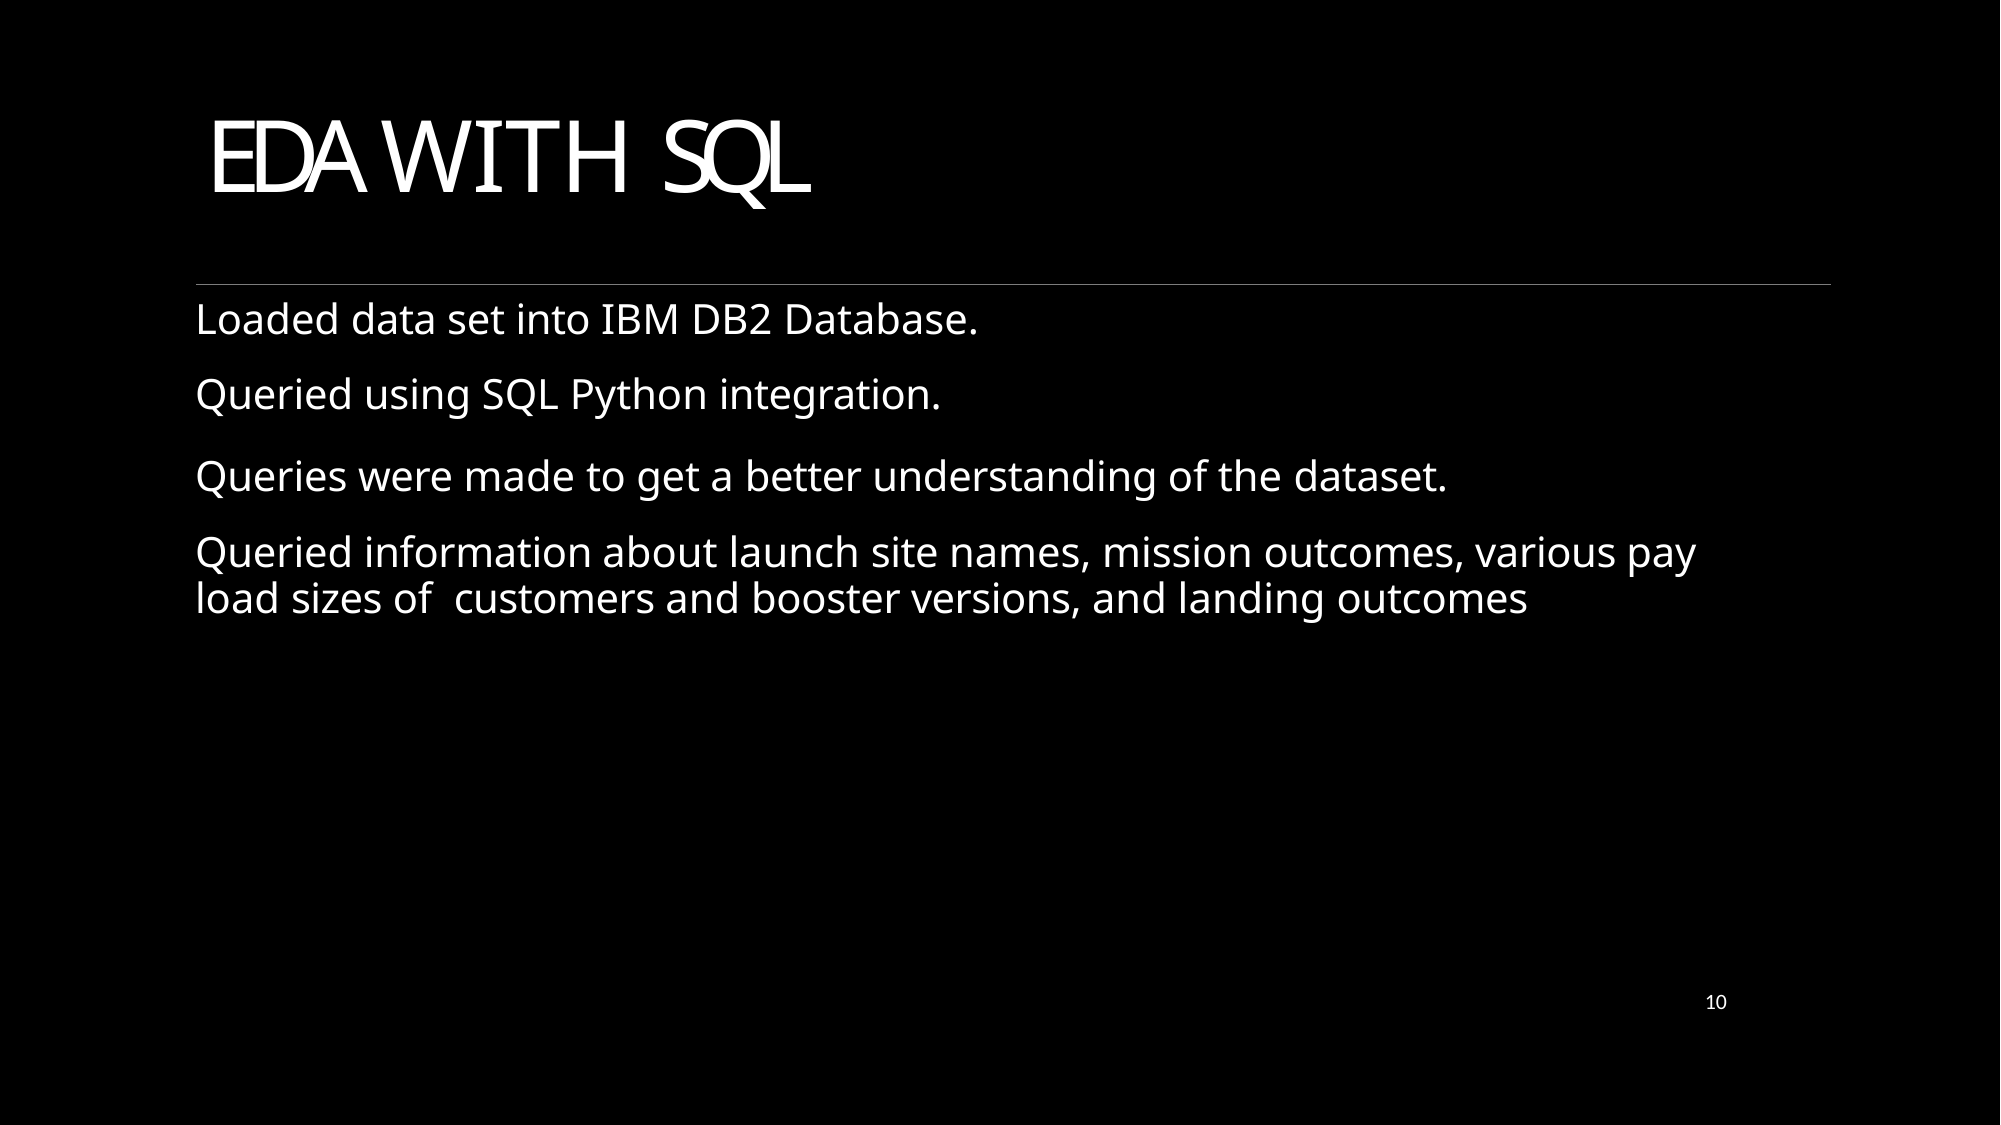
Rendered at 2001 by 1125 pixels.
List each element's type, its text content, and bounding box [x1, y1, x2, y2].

title EDA with SQL [150, 89, 867, 214]
text_box Loaded data set into IBM DB2 Database. Queried using SQL Python integration. Queries were made to get a better understanding of the dataset. Queried information about launch site names, mission outcomes, various pay load sizes of customers and booster versions, and landing outcomes [192, 266, 1783, 627]
slide_number 6 [1698, 979, 1788, 1026]
